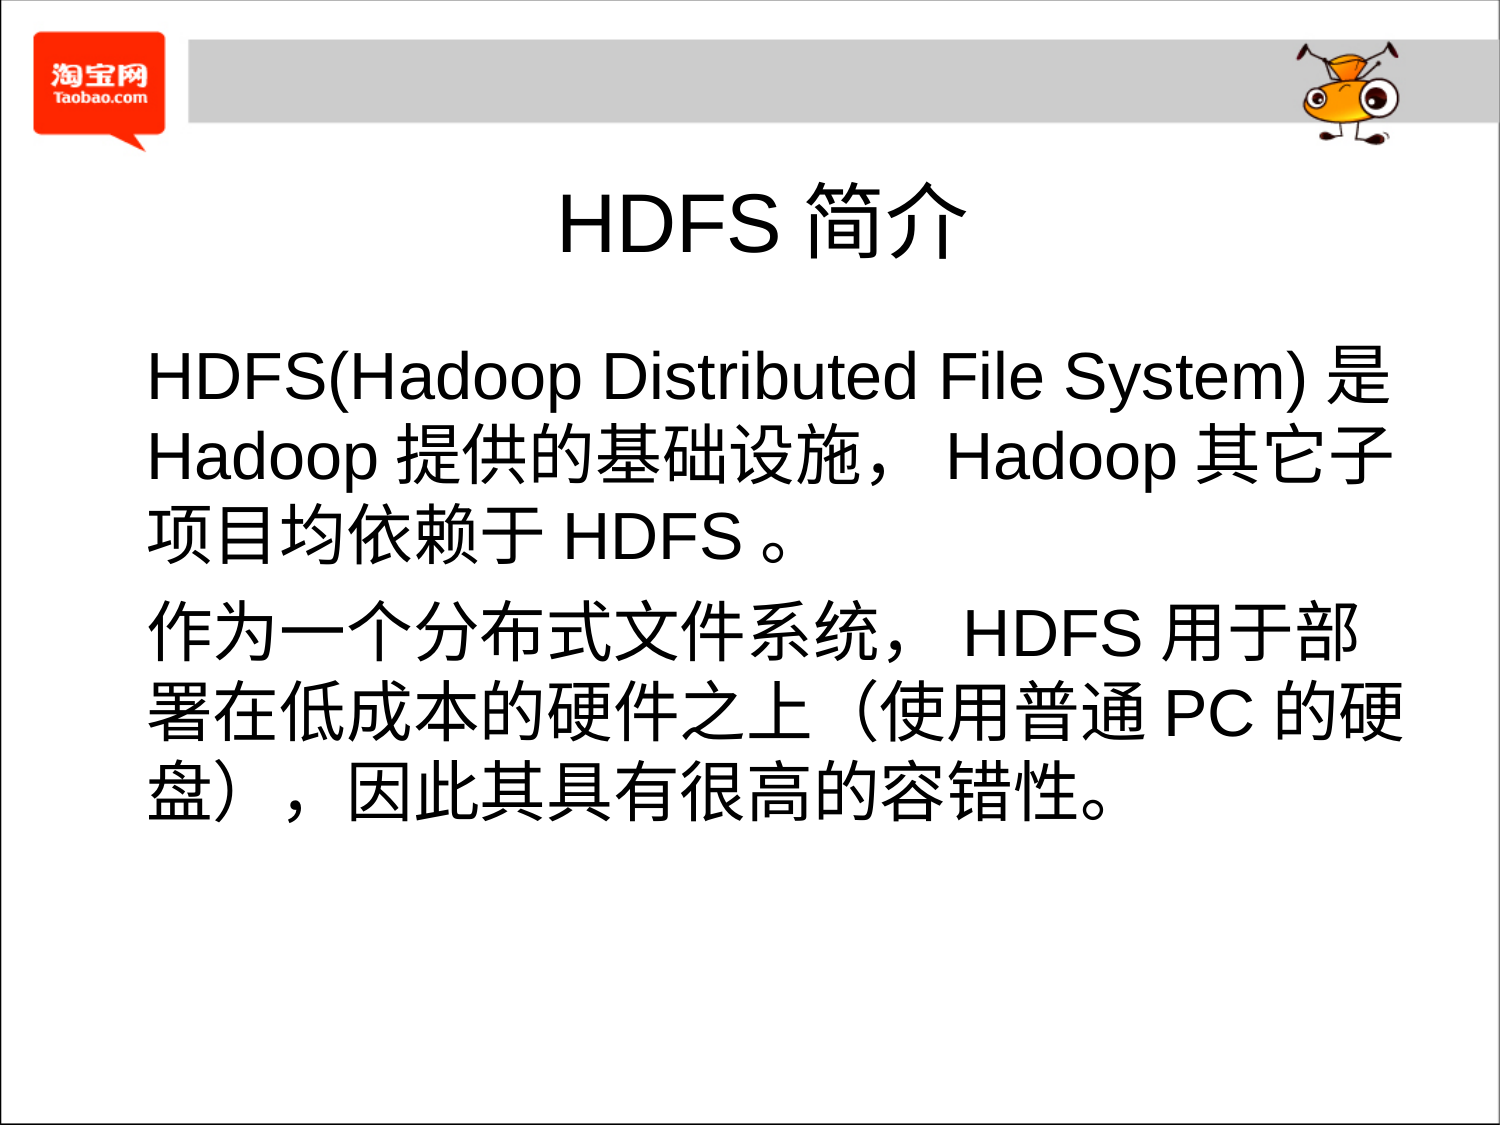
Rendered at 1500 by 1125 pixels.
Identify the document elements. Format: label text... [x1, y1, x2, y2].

list HDFS(Hadoop Distributed File System)是Hadoop提供的基础设施，Hadoop其它子项目均依赖于HDFS。 作为一个分布式文件系统，HDFS用于部署在低成本的硬件之上（使用普通PC的硬盘），因此其具有很高的容错性。 [75, 324, 1426, 1006]
picture [0, 0, 1500, 1125]
title HDFS简介 [87, 124, 1438, 313]
